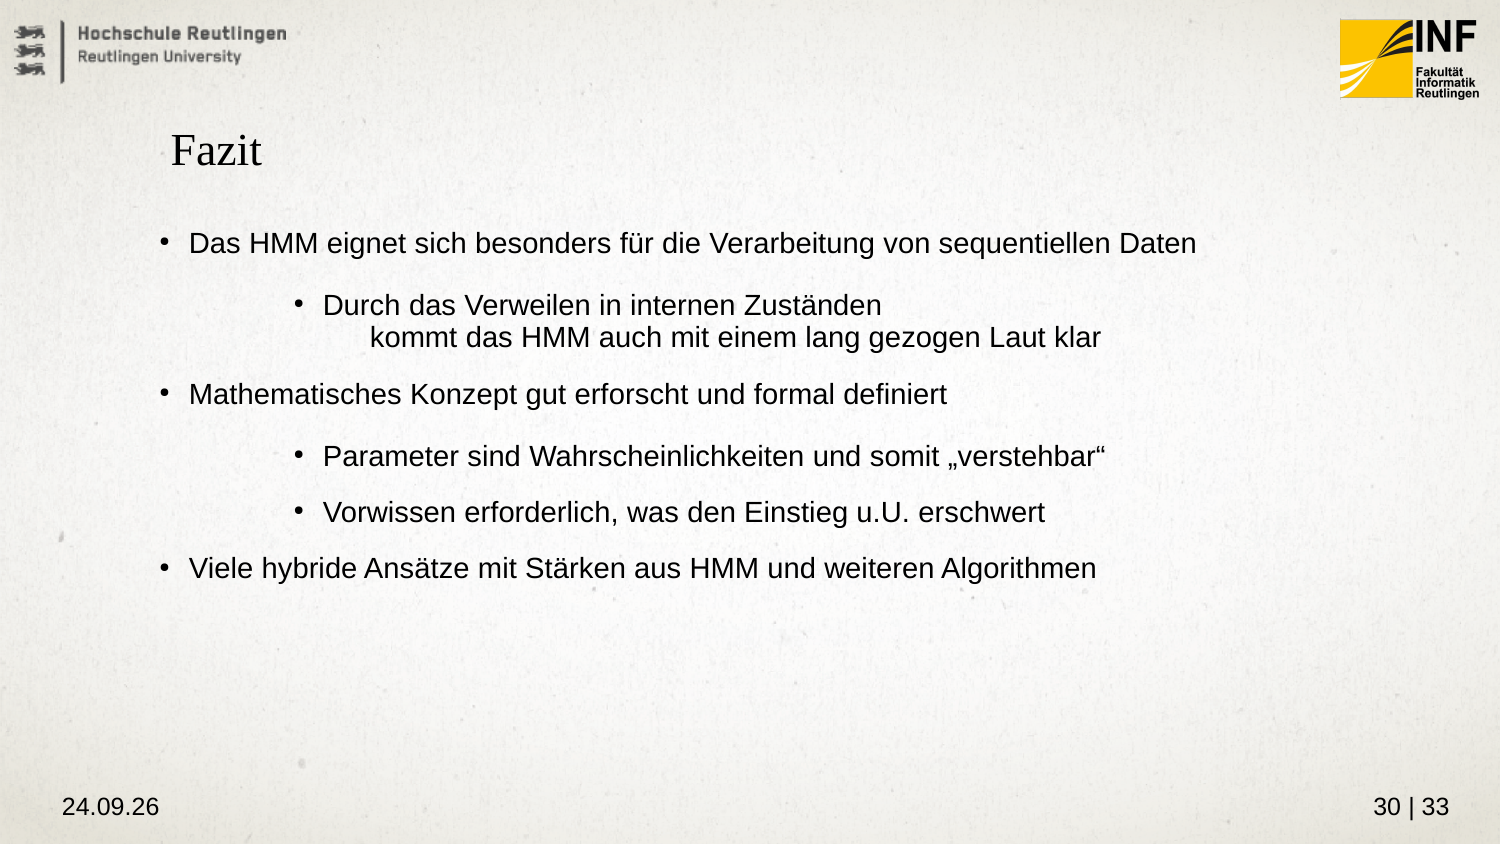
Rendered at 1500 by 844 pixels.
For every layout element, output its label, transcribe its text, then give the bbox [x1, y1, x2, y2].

title Fazit [159, 106, 1341, 188]
list Das HMM eignet sich besonders für die Verarbeitung von sequentiellen Daten Durch das Verweilen in internen Zuständen kommt das HMM auch mit einem lang gezogen Laut klar Mathematisches Konzept gut erforscht und formal definiert Parameter sind Wahrscheinlichkeiten und somit „verstehbar“ Vorwissen erforderlich, was den Einstieg u.U. erschwert Viele hybride Ansätze mit Stärken aus HMM und weiteren Algorithmen [159, 225, 1341, 731]
picture [0, 0, 1500, 844]
